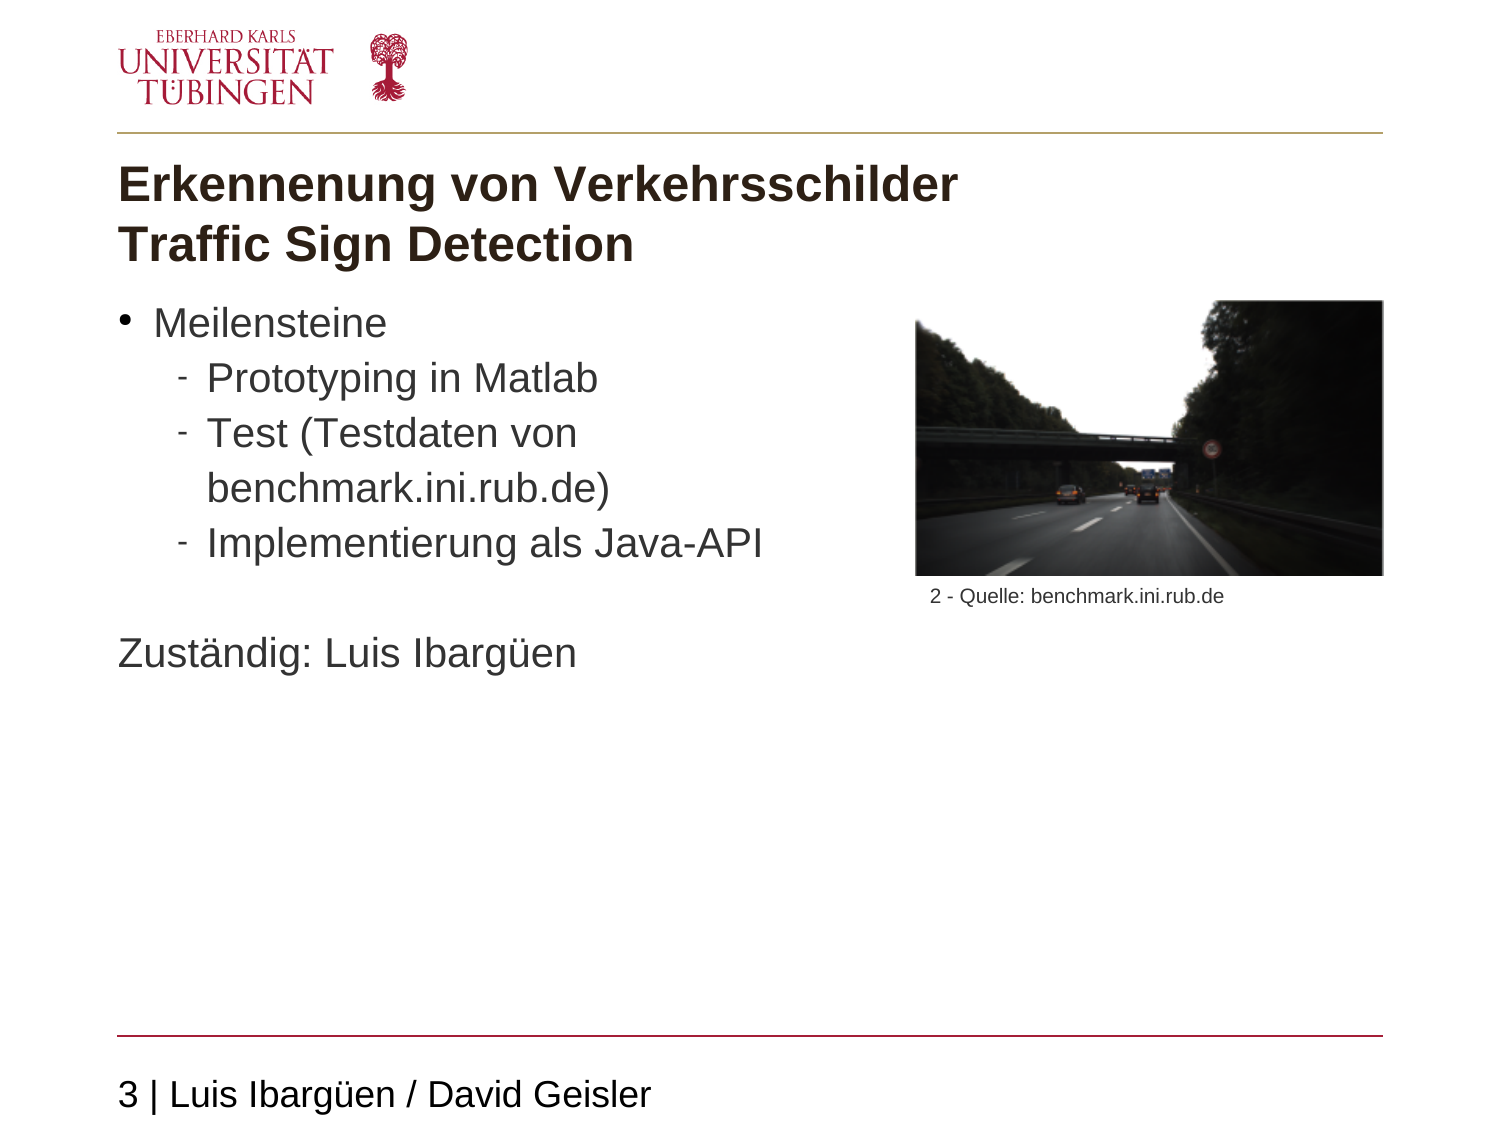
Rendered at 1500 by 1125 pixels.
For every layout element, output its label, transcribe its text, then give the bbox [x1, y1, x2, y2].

picture [915, 300, 1384, 576]
list Meilensteine Prototyping in Matlab Test (Testdaten von benchmark.ini.rub.de) Implementierung als Java-API Zuständig: Luis Ibargüen [117, 290, 916, 1005]
text_box 2 - Quelle: benchmark.ini.rub.de [915, 576, 1383, 616]
title Erkennenung von Verkehrsschilder Traffic Sign Detection [117, 151, 1382, 272]
picture [117, 29, 408, 105]
